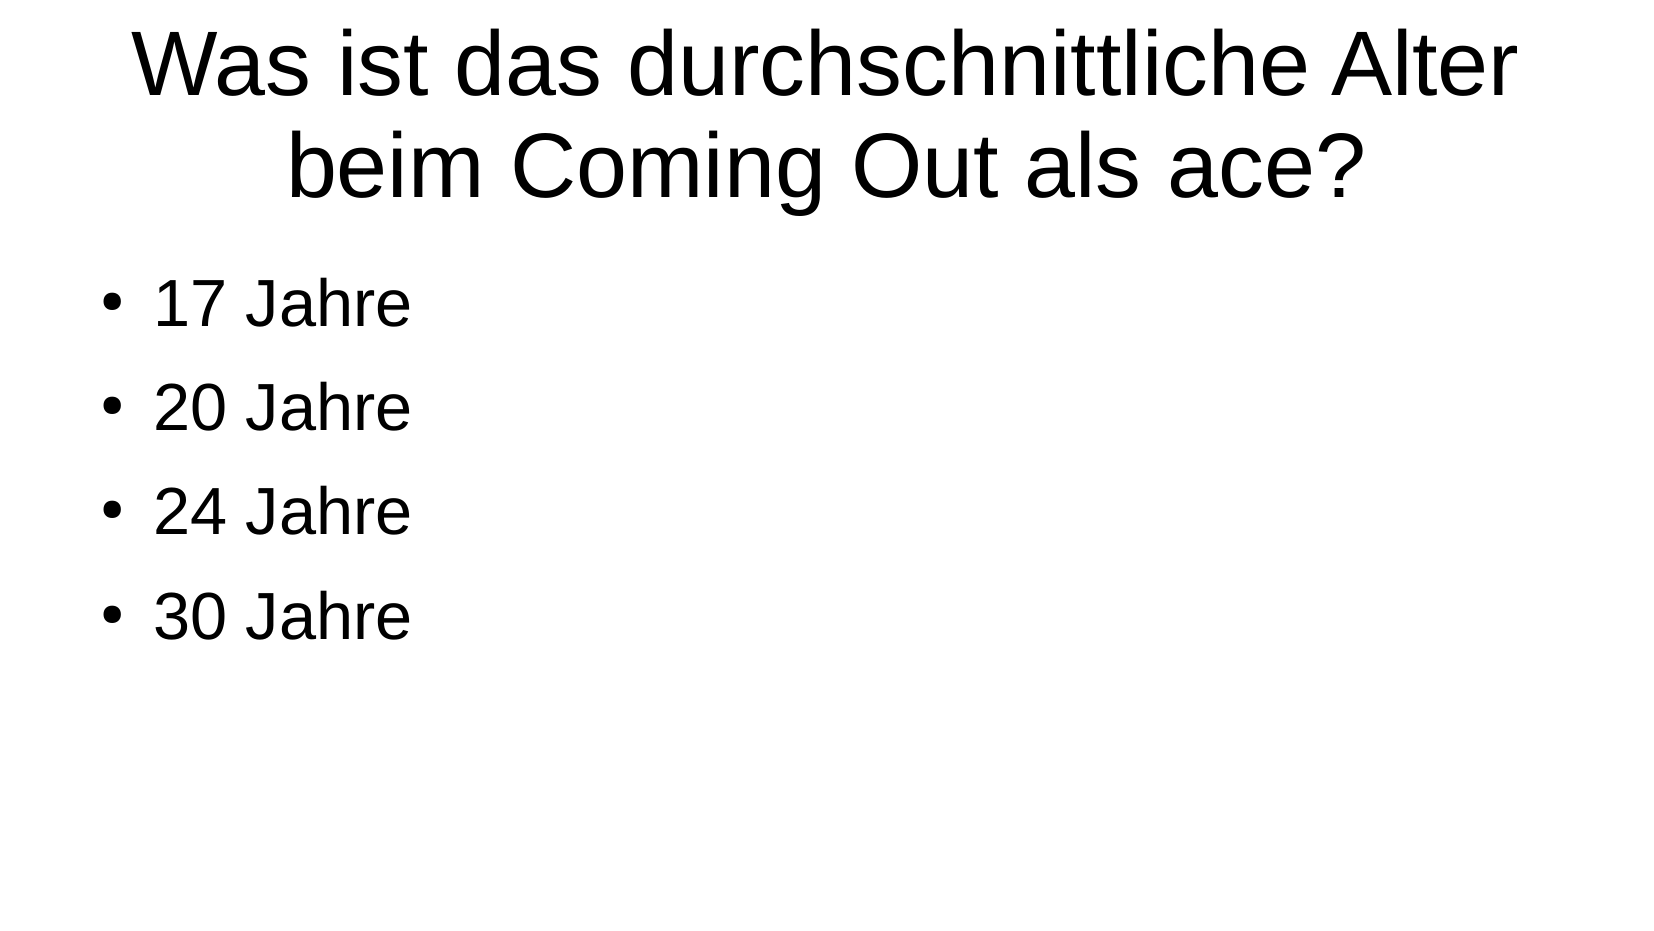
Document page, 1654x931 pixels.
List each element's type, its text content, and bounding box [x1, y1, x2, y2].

title Was ist das durchschnittliche Alter beim Coming Out als ace? [82, 12, 1571, 218]
list 17 Jahre 20 Jahre 24 Jahre 30 Jahre [82, 265, 1571, 758]
